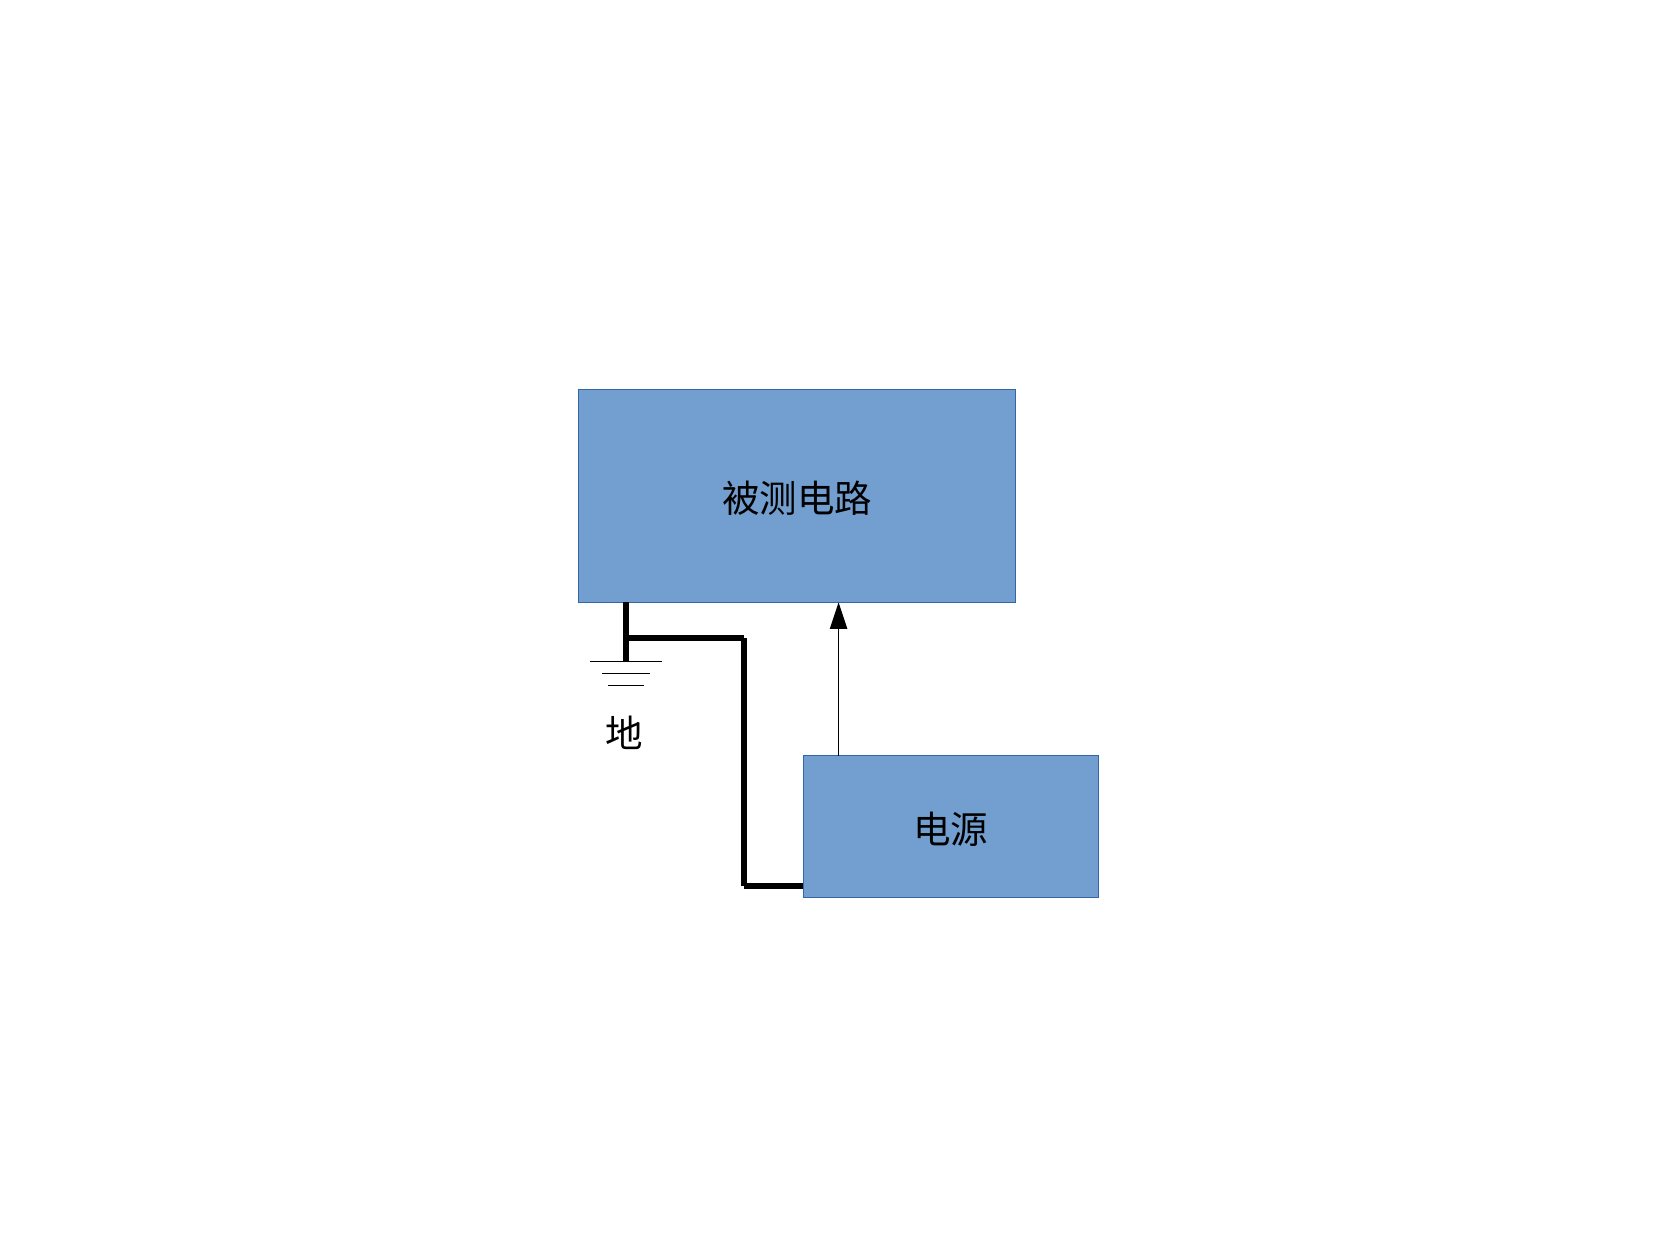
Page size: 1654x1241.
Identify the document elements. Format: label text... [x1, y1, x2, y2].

text_box 电源 [803, 755, 1099, 898]
text_box 地 [590, 696, 658, 757]
text_box 被测电路 [578, 389, 1016, 603]
